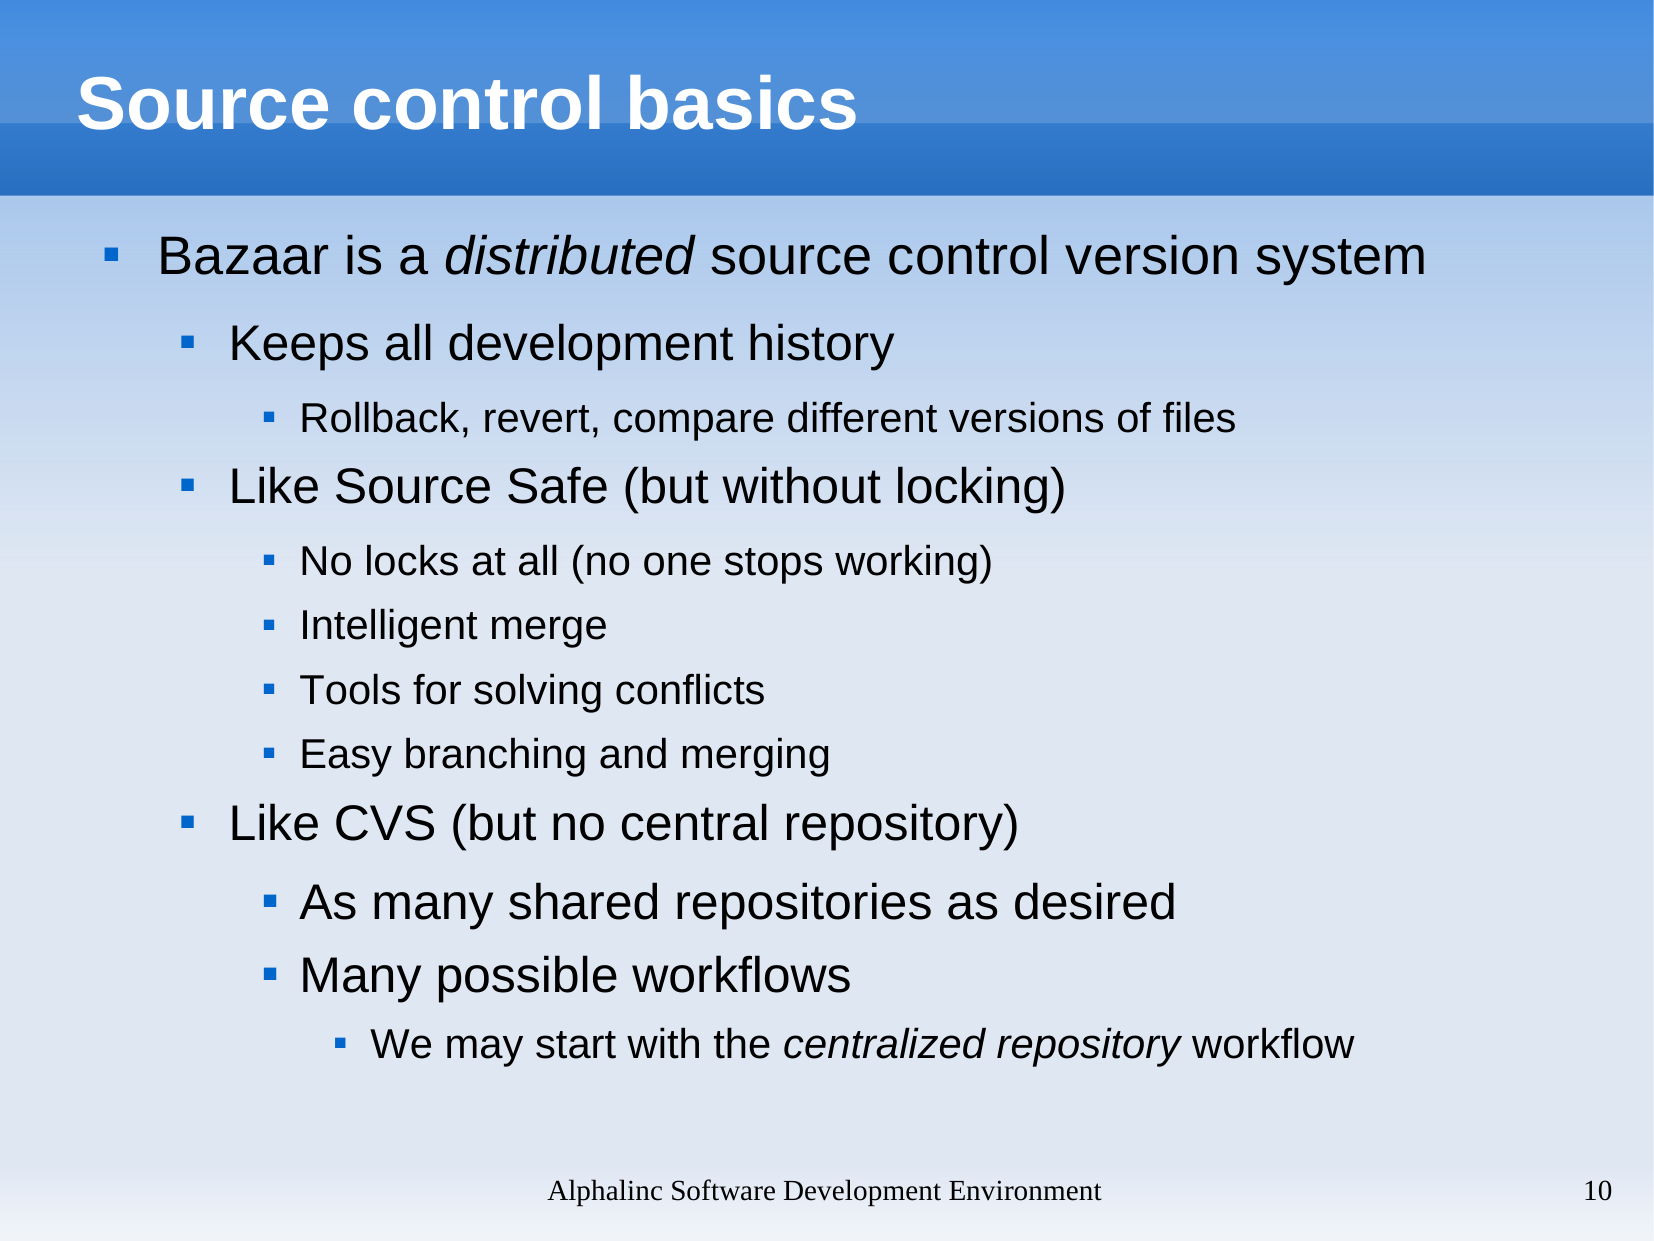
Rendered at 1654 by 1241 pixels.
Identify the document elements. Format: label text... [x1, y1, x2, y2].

picture [0, 0, 1654, 1241]
list Bazaar is a distributed source control version system Keeps all development history Rollback, revert, compare different versions of files Like Source Safe (but without locking) No locks at all (no one stops working) Intelligent merge Tools for solving conflicts Easy branching and merging Like CVS (but no central repository) As many shared repositories as desired Many possible workflows We may start with the centralized repository workflow [86, 225, 1576, 1070]
title Source control basics [76, 0, 1565, 208]
